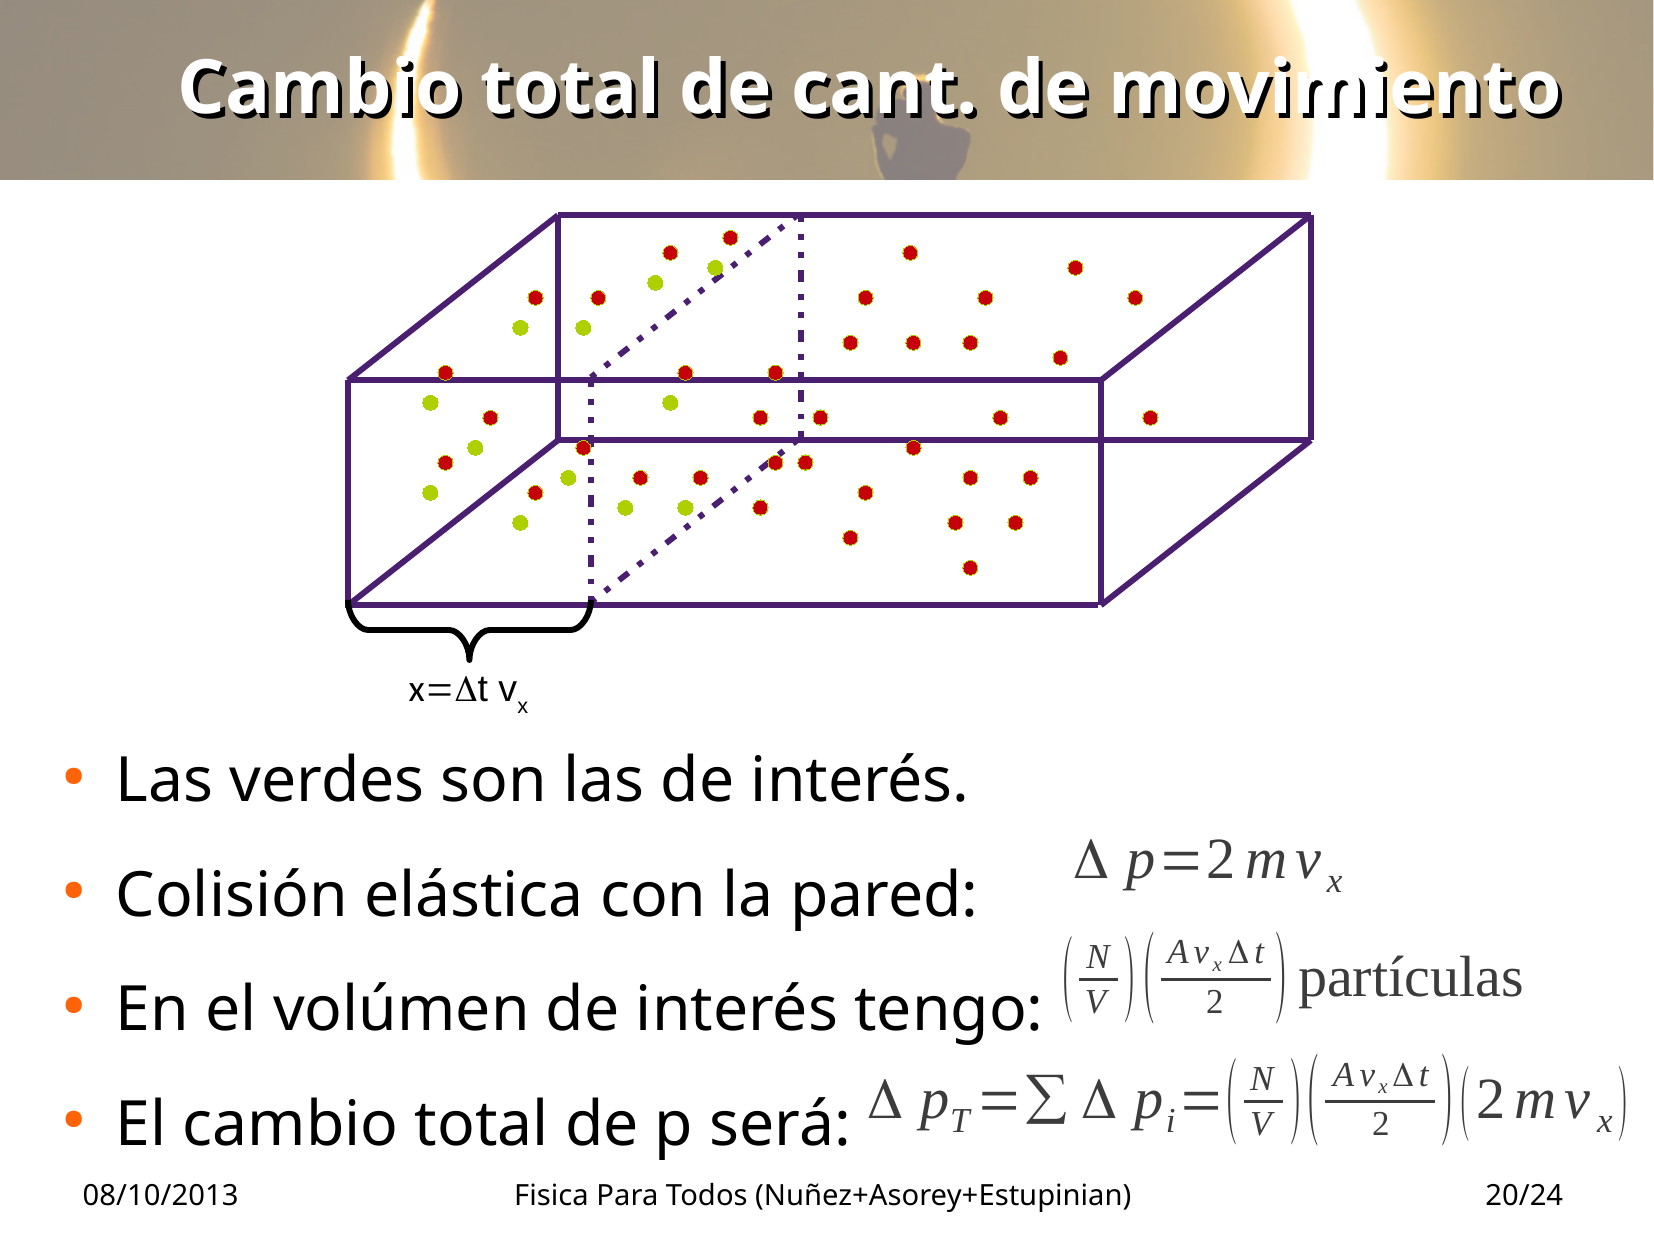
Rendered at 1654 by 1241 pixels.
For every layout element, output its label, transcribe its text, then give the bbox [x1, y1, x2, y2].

text_box [962, 335, 979, 351]
chart [1055, 928, 1531, 1027]
text_box [962, 560, 978, 576]
picture [0, 0, 1654, 180]
text_box [575, 320, 591, 336]
text_box [722, 230, 739, 246]
text_box [647, 275, 663, 291]
text_box [857, 485, 874, 501]
text_box [905, 440, 922, 456]
text_box [527, 485, 544, 501]
text_box [692, 470, 709, 486]
text_box [512, 320, 529, 336]
text_box x=Dt vx [393, 660, 541, 730]
chart [1065, 826, 1351, 901]
text_box [662, 395, 678, 411]
text_box [767, 455, 784, 471]
text_box [767, 365, 784, 381]
text_box [560, 470, 576, 486]
text_box [1142, 410, 1159, 426]
text_box [752, 499, 769, 516]
text_box [707, 260, 723, 276]
text_box [842, 530, 859, 546]
text_box [752, 410, 769, 426]
text_box [842, 335, 859, 351]
text_box [962, 470, 979, 486]
text_box [527, 290, 544, 306]
text_box [467, 440, 483, 456]
text_box [437, 455, 454, 471]
text_box [905, 335, 921, 351]
text_box [902, 245, 918, 261]
text_box [677, 500, 694, 516]
text_box [1127, 290, 1143, 306]
text_box [617, 500, 633, 516]
text_box [1067, 260, 1084, 276]
text_box [575, 440, 592, 456]
text_box [512, 515, 528, 531]
text_box [677, 365, 694, 381]
title Cambio total de cant. de movimiento [75, 19, 1564, 151]
text_box [662, 245, 679, 261]
text_box [812, 409, 829, 426]
text_box [1023, 470, 1039, 486]
text_box [992, 410, 1009, 426]
text_box [422, 395, 439, 411]
text_box [1007, 515, 1024, 531]
text_box [977, 290, 994, 306]
text_box [947, 515, 964, 531]
list Las verdes son las de interés. Colisión elástica con la pared: En el volúmen de interés tengo: El cambio total de p será: [45, 735, 1571, 1186]
text_box [797, 454, 814, 471]
text_box [437, 365, 454, 381]
text_box [632, 470, 649, 486]
text_box [422, 485, 438, 501]
text_box [590, 290, 606, 306]
text_box [1052, 350, 1068, 366]
text_box [858, 290, 874, 306]
chart [859, 1050, 1636, 1149]
text_box [482, 410, 499, 426]
